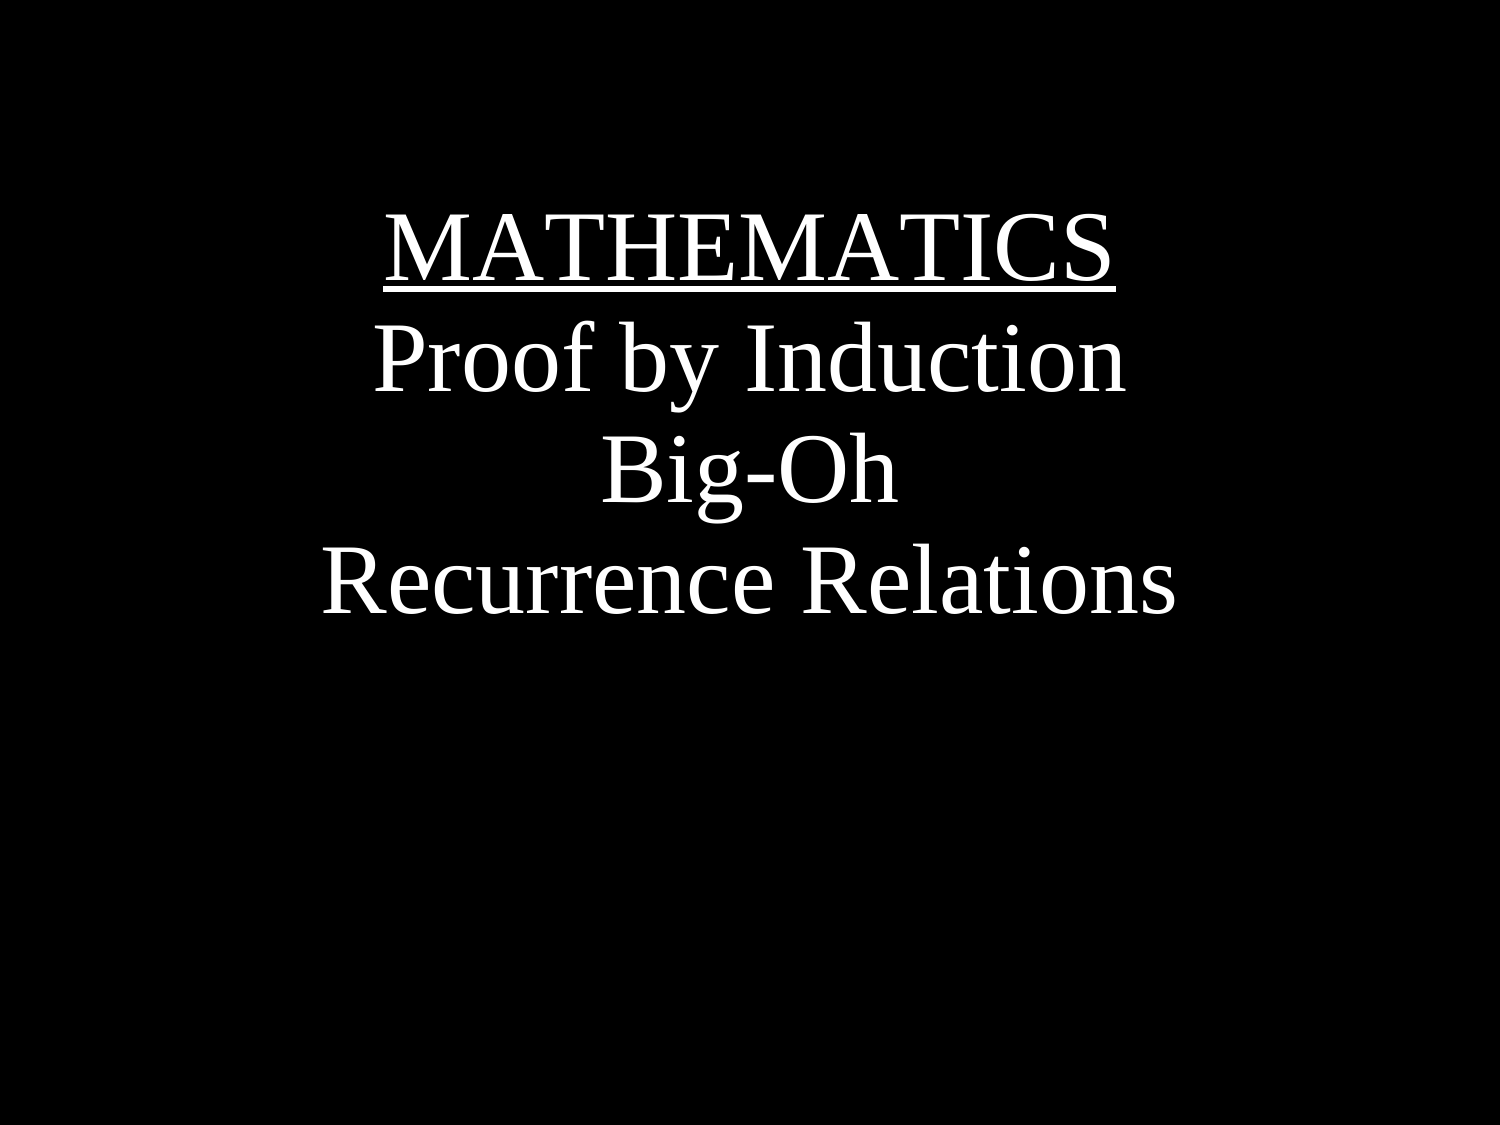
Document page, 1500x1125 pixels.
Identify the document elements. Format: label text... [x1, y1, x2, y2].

title MATHEMATICS Proof by Induction Big-Oh Recurrence Relations [75, 75, 1426, 863]
